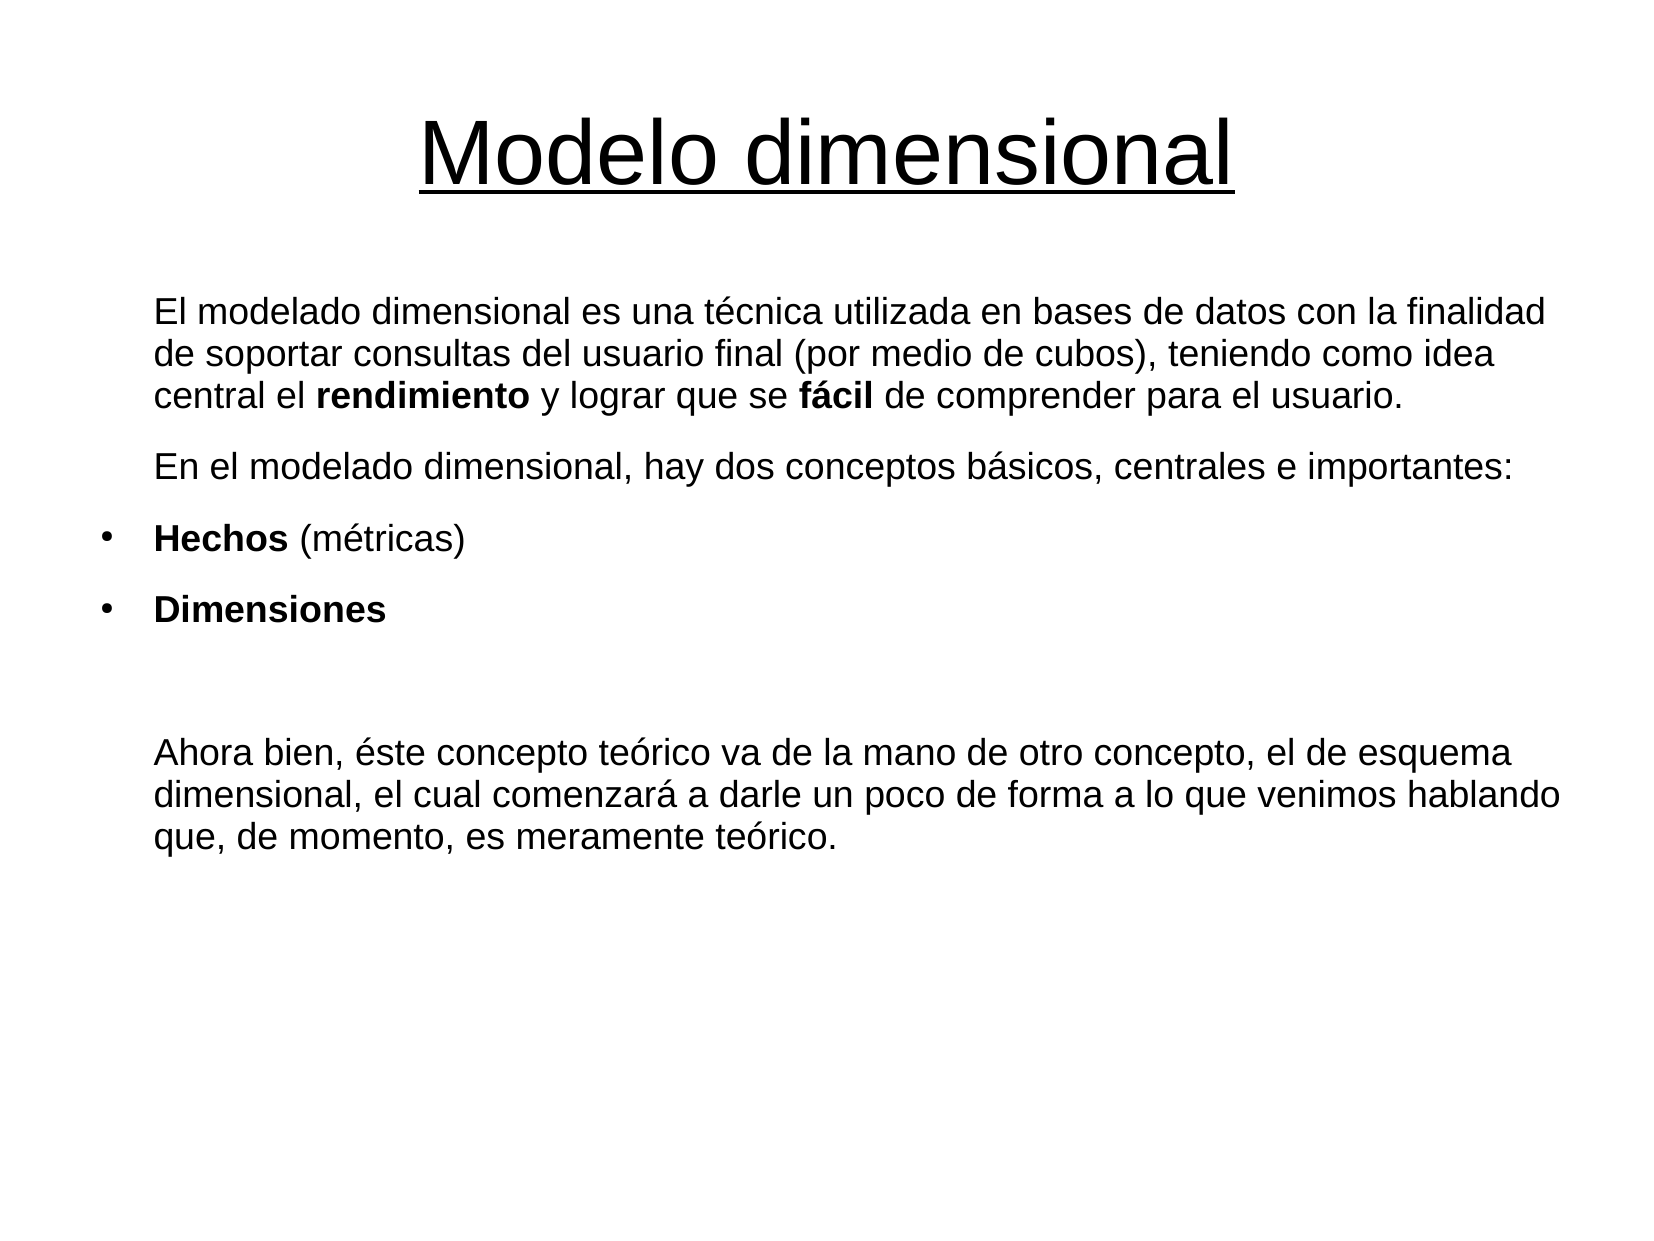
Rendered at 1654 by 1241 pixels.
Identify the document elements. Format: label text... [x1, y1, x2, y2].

list El modelado dimensional es una técnica utilizada en bases de datos con la finalidad de soportar consultas del usuario final (por medio de cubos), teniendo como idea central el rendimiento y lograr que se fácil de comprender para el usuario. En el modelado dimensional, hay dos conceptos básicos, centrales e importantes: Hechos (métricas) Dimensiones Ahora bien, éste concepto teórico va de la mano de otro concepto, el de esquema dimensional, el cual comenzará a darle un poco de forma a lo que venimos hablando que, de momento, es meramente teórico. [82, 290, 1571, 1010]
title Modelo dimensional [82, 49, 1571, 257]
